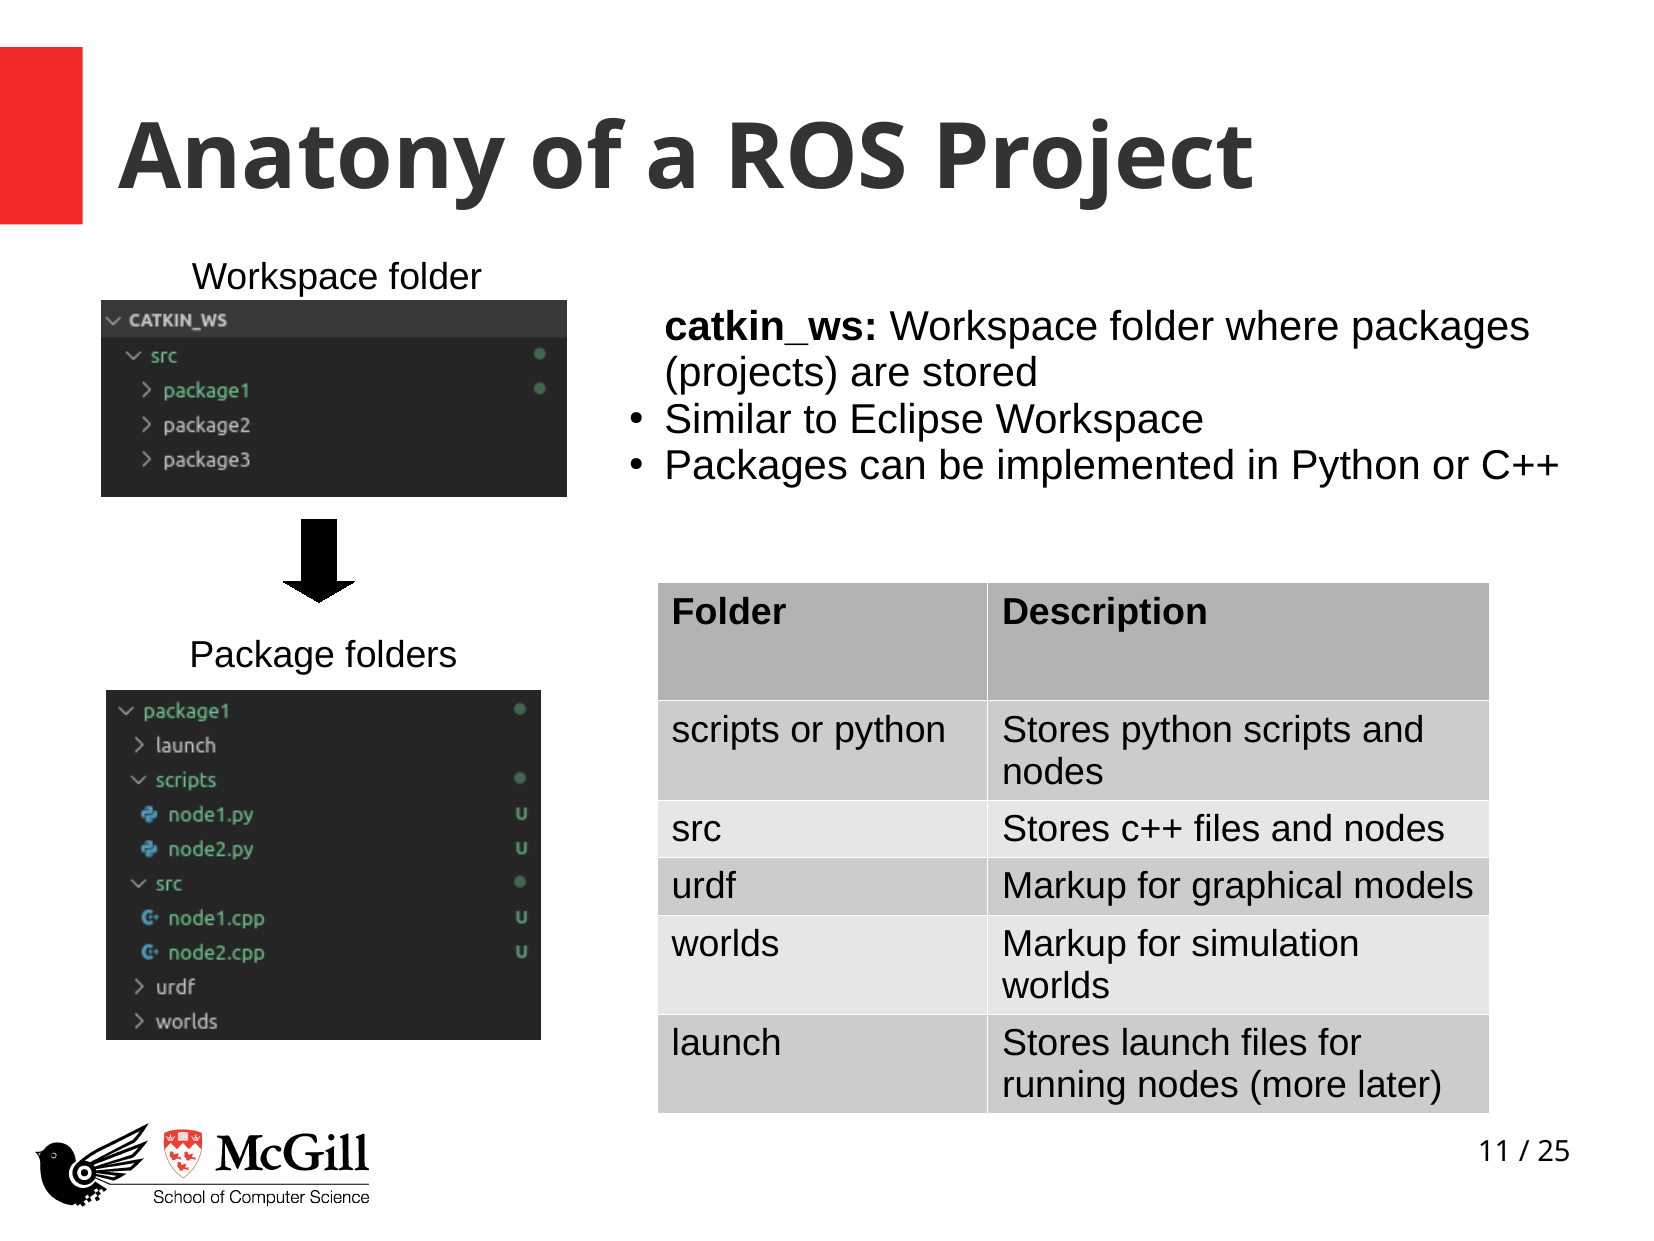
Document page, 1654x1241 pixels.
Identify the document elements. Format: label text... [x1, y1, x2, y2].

text_box Package folders [174, 625, 473, 683]
table_cell Markup for simulation worlds [988, 916, 1489, 1014]
table_header Description [988, 583, 1489, 700]
table_cell Markup for graphical models [988, 858, 1489, 915]
picture [106, 690, 541, 1040]
picture [101, 300, 567, 497]
table_cell src [658, 801, 987, 857]
text_box catkin_ws: Workspace folder where packages (projects) are stored Similar to Eclipse Workspace Packages can be implemented in Python or C++ [614, 295, 1576, 497]
table_cell scripts or python [658, 701, 987, 800]
text_box [283, 519, 355, 603]
title Anatony of a ROS Project [118, 49, 1571, 257]
text_box Workspace folder [177, 248, 517, 305]
picture [35, 1110, 369, 1216]
table_cell urdf [658, 858, 987, 915]
table_cell Stores python scripts and nodes [988, 701, 1489, 800]
table_cell launch [658, 1015, 987, 1113]
table_header Folder [658, 583, 987, 700]
table_cell worlds [658, 916, 987, 1014]
table_cell Stores c++ files and nodes [988, 801, 1489, 857]
table_cell Stores launch files for running nodes (more later) [988, 1015, 1489, 1113]
